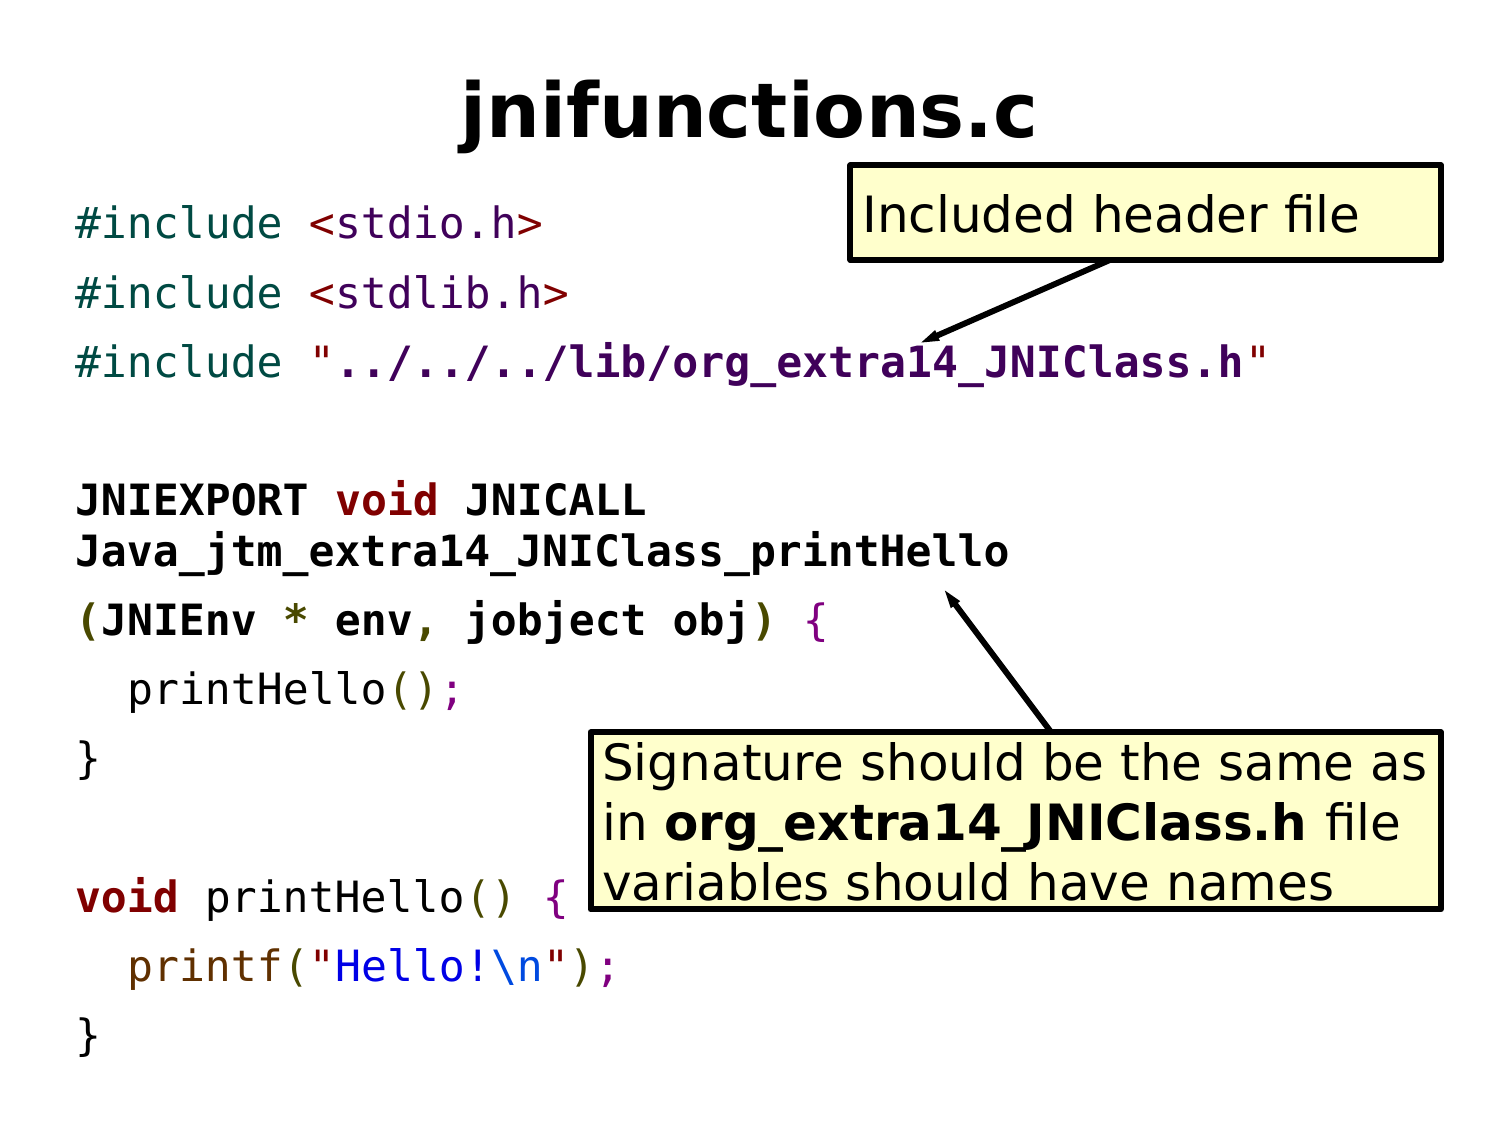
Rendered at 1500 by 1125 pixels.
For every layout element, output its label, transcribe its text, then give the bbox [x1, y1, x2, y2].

text_box Included header file [850, 165, 1441, 260]
title jnifunctions.c [75, 44, 1425, 177]
text_box Signature should be the same as in org_extra14_JNIClass.h file variables should have names [590, 732, 1441, 910]
list #include <stdio.h> #include <stdlib.h> #include "../../../lib/org_extra14_JNIClass.h" JNIEXPORT void JNICALL Java_jtm_extra14_JNIClass_printHello (JNIEnv * env, jobject obj) { printHello(); } void printHello() { printf("Hello!\n"); } [75, 198, 1477, 1070]
